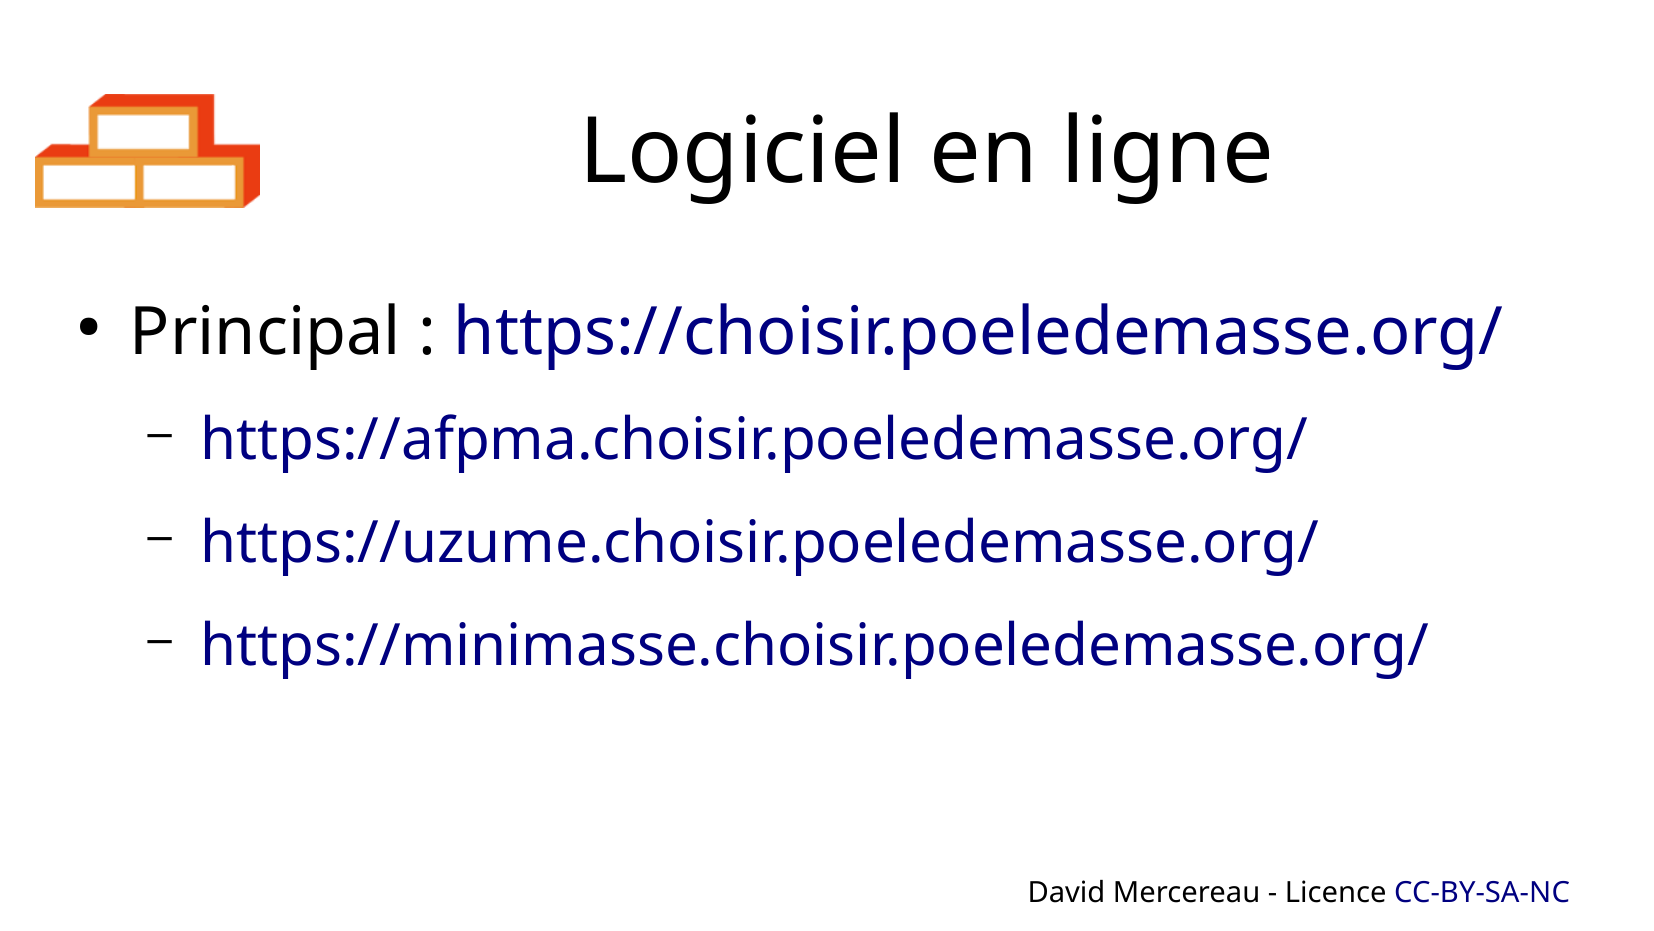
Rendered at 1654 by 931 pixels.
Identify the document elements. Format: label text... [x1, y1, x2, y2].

picture [35, 94, 260, 208]
title Logiciel en ligne [271, 69, 1583, 225]
list Principal : https://choisir.poeledemasse.org/ https://afpma.choisir.poeledemasse.org/ https://uzume.choisir.poeledemasse.org/ https://minimasse.choisir.poeledemasse.org/ [59, 283, 1583, 839]
